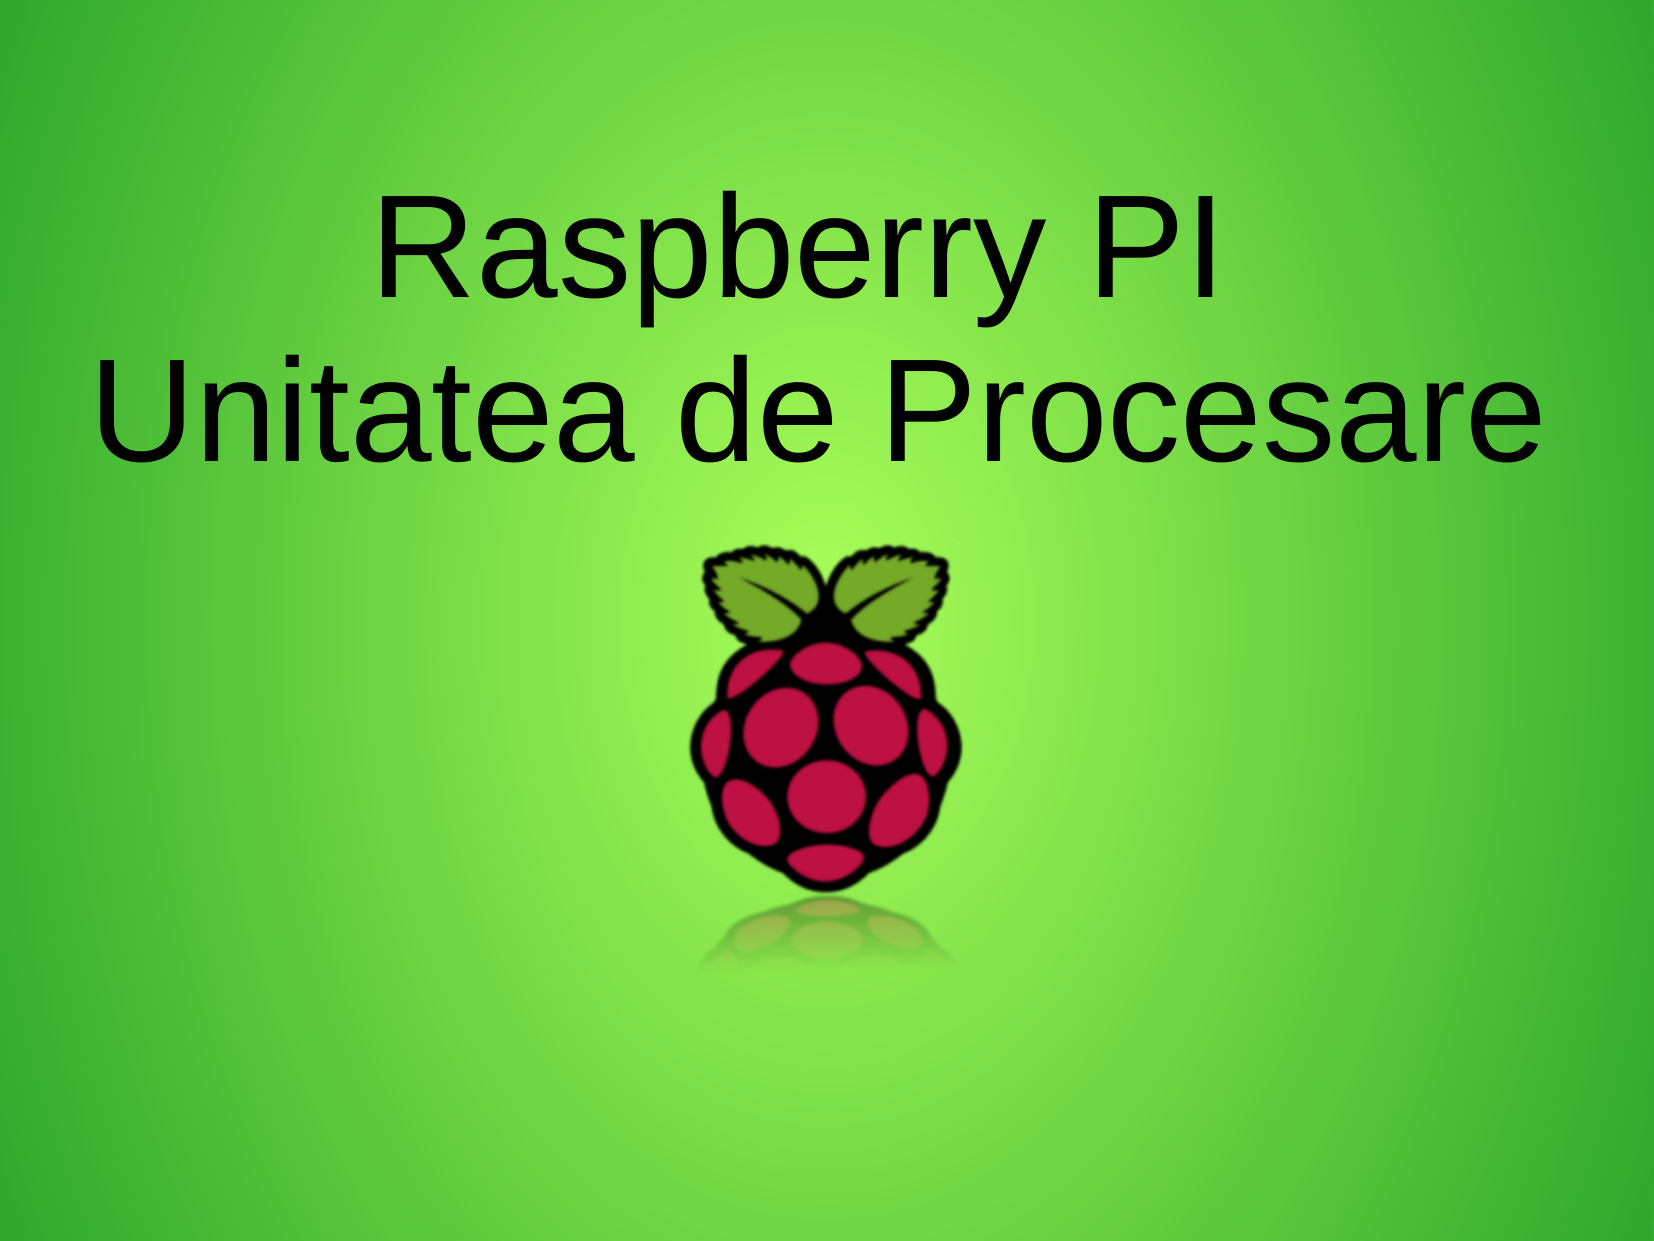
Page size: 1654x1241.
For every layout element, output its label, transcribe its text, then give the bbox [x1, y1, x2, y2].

title Raspberry PI Unitatea de Procesare [75, 164, 1564, 493]
picture [514, 534, 1140, 1004]
